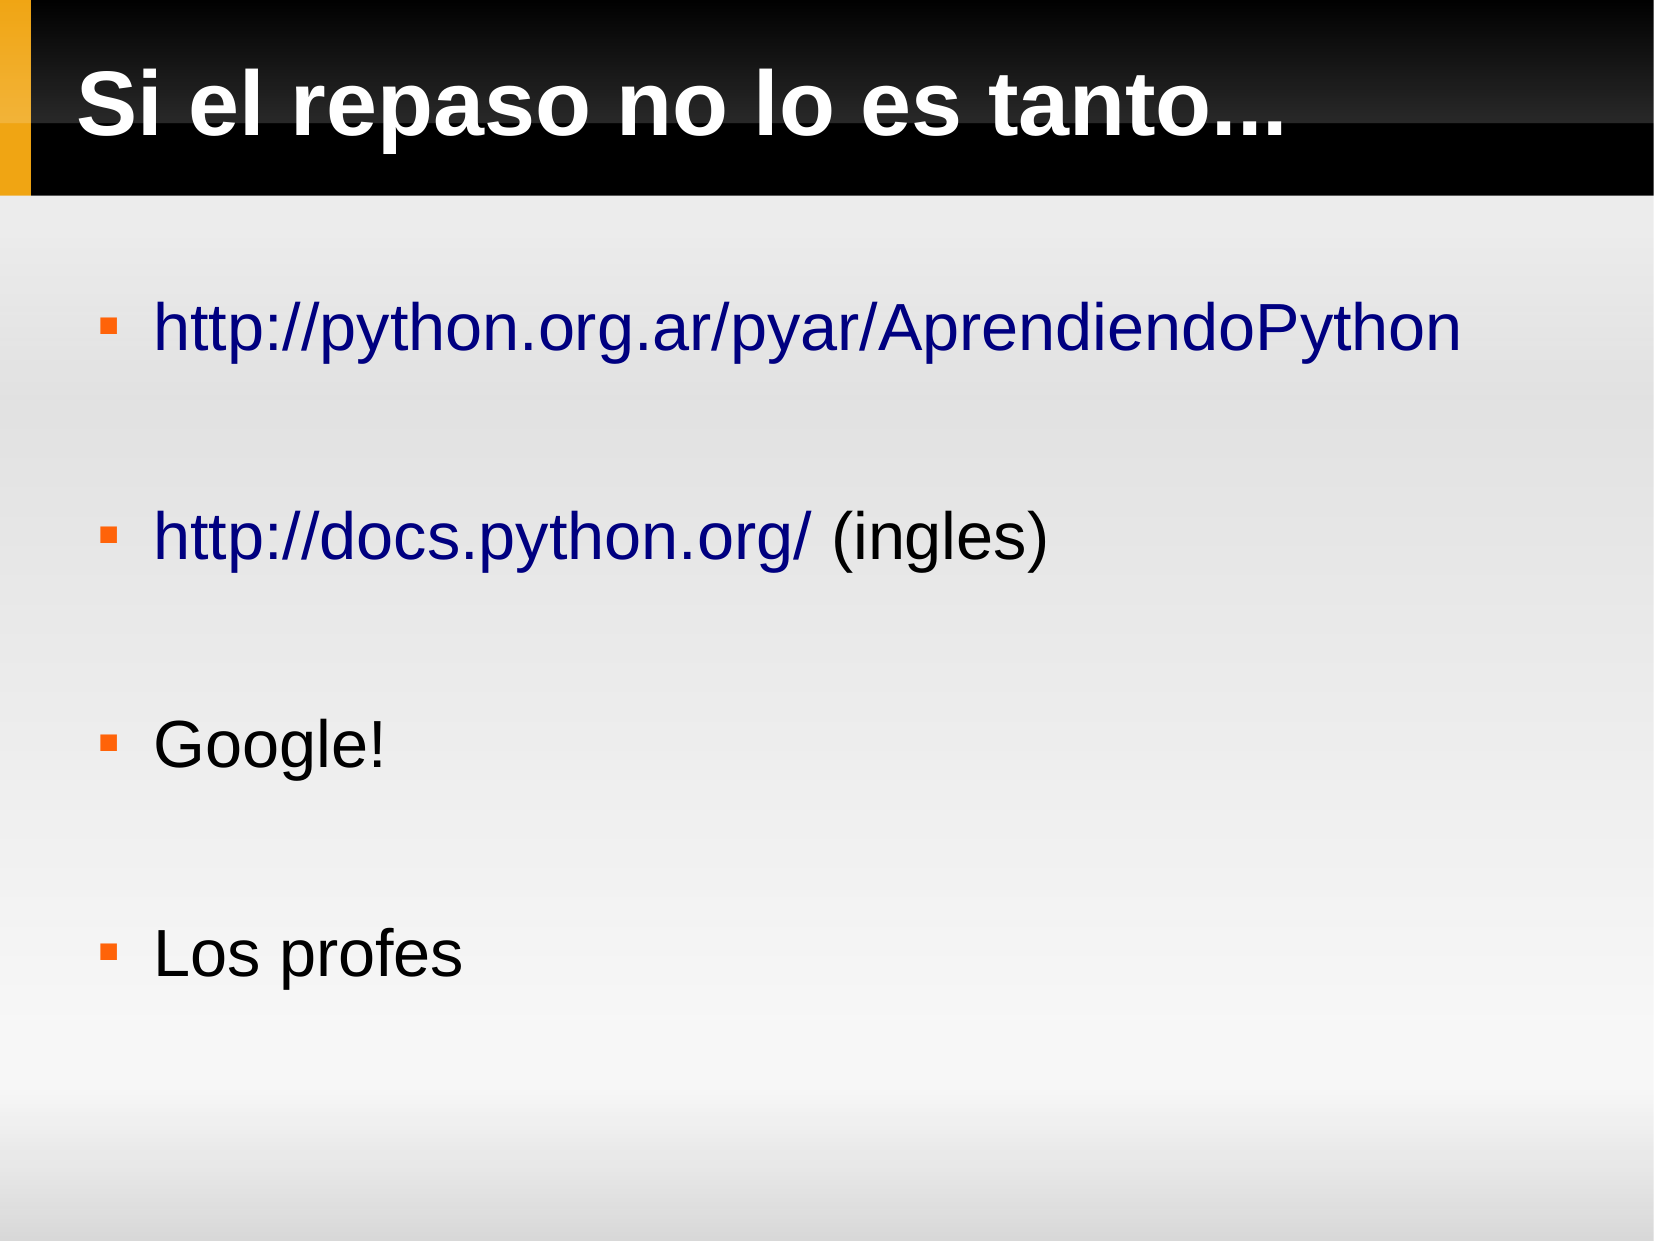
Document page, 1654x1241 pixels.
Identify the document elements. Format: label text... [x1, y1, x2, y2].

list http://python.org.ar/pyar/AprendiendoPython http://docs.python.org/ (ingles) Google! Los profes [82, 290, 1571, 1109]
title Si el repaso no lo es tanto... [76, 0, 1565, 208]
picture [0, 0, 1654, 1241]
